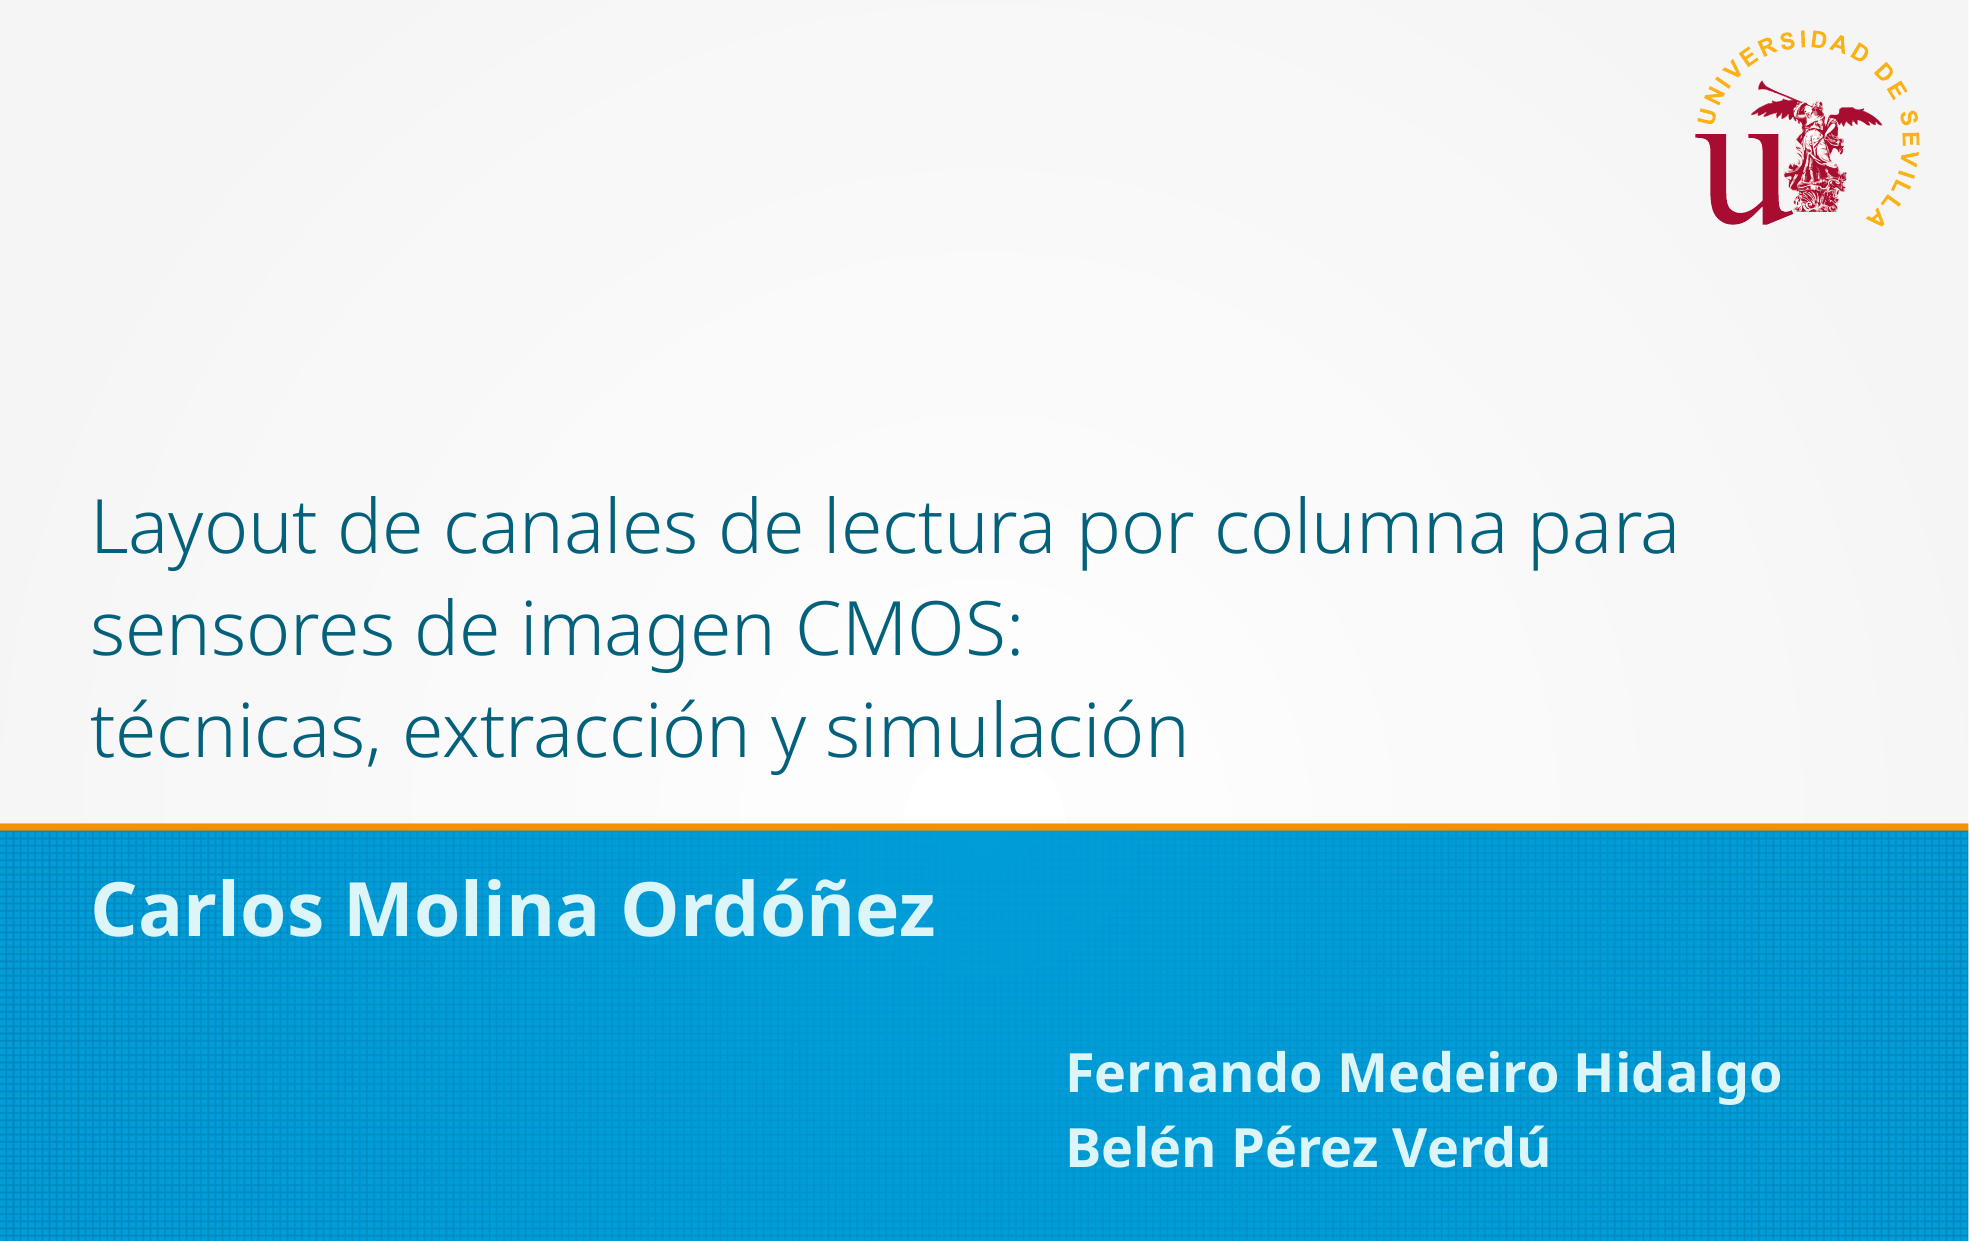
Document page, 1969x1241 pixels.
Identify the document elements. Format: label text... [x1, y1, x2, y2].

title Layout de canales de lectura por columna para sensores de imagen CMOS: técnicas, extracción y simulación [90, 49, 1862, 781]
text_box Fernando Medeiro Hidalgo Belén Pérez Verdú [1065, 1035, 1966, 1186]
subtitle Carlos Molina Ordóñez [90, 855, 1156, 961]
picture [0, 0, 1969, 830]
